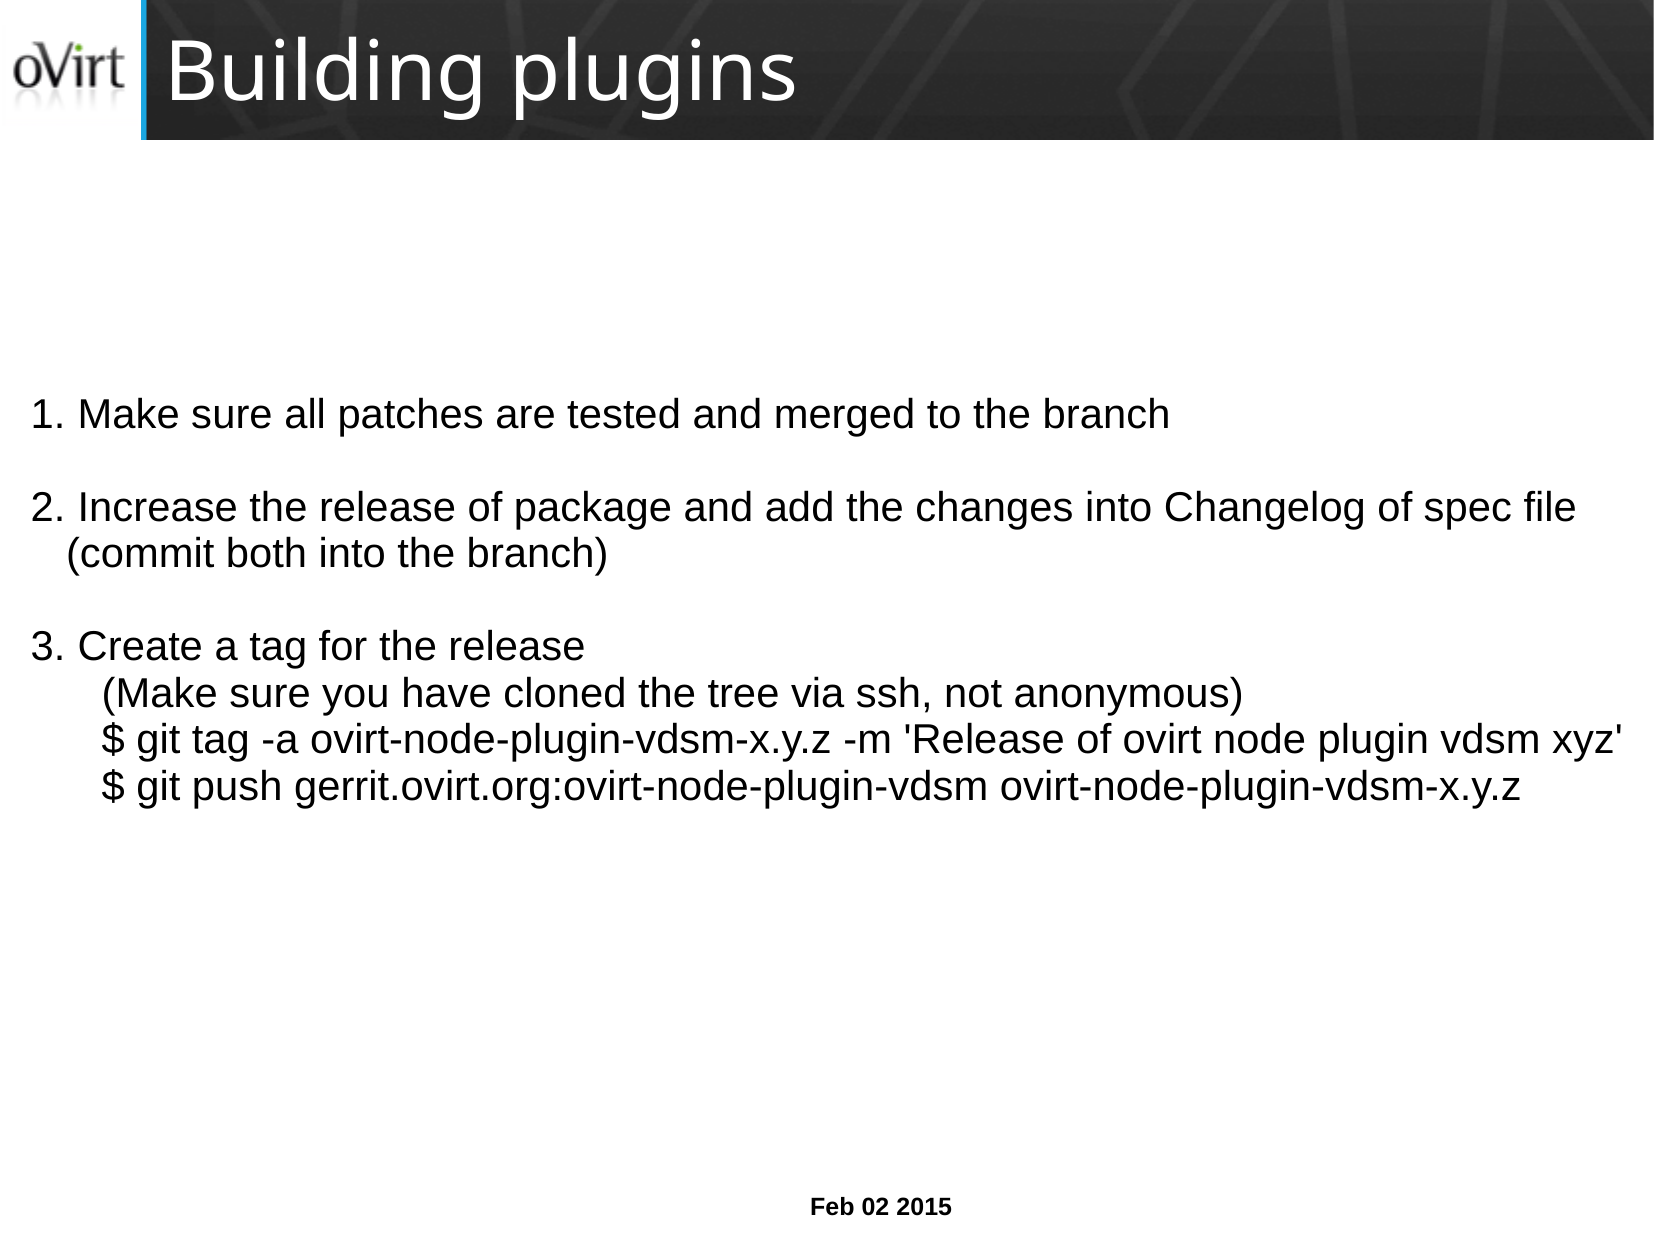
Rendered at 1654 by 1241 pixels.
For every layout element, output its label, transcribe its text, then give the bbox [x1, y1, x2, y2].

text_box Make sure all patches are tested and merged to the branch Increase the release of package and add the changes into Changelog of spec file (commit both into the branch) Create a tag for the release (Make sure you have cloned the tree via ssh, not anonymous) $ git tag -a ovirt-node-plugin-vdsm-x.y.z -m 'Release of ovirt node plugin vdsm xyz' $ git push gerrit.ovirt.org:ovirt-node-plugin-vdsm ovirt-node-plugin-vdsm-x.y.z [15, 383, 1639, 863]
title Building plugins [164, 18, 1653, 119]
picture [0, 0, 1654, 140]
